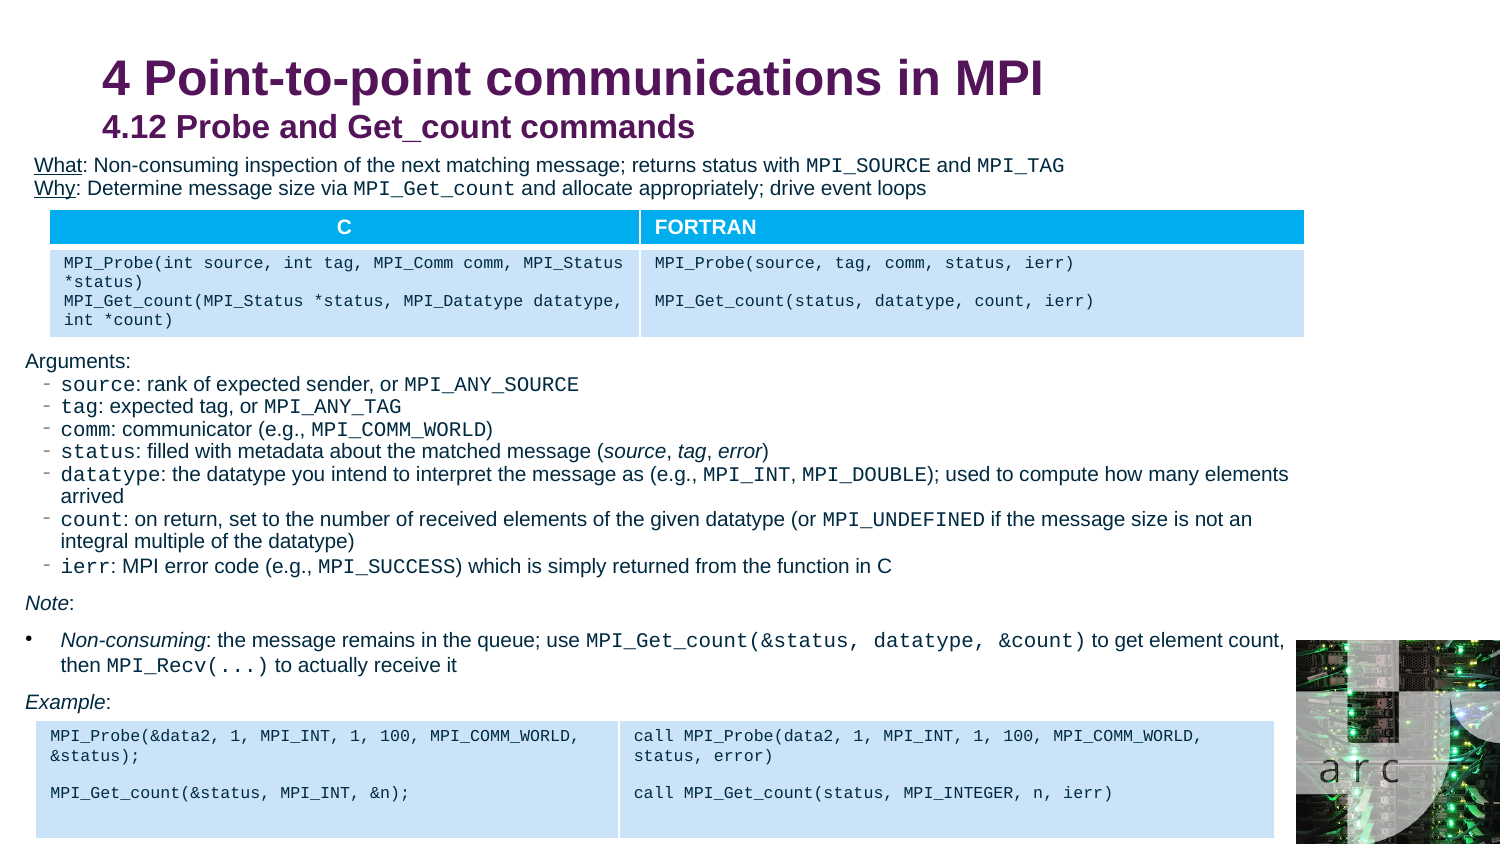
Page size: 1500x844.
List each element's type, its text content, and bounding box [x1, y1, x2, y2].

text_box What: Non-consuming inspection of the next matching message; returns status with MPI_SOURCE and MPI_TAG Why: Determine message size via MPI_Get_count and allocate appropriately; drive event loops [19, 147, 1317, 243]
table_cell MPI_Probe(source, tag, comm, status, ierr) MPI_Get_count(status, datatype, count, ierr) [641, 250, 1304, 337]
title 4 Point-to-point communications in MPI 4.12 Probe and Get_count commands [101, 45, 1399, 154]
list Arguments: source: rank of expected sender, or MPI_ANY_SOURCE tag: expected tag, or MPI_ANY_TAG comm: communicator (e.g., MPI_COMM_WORLD) status: filled with metadata about the matched message (source, tag, error) datatype: the datatype you intend to interpret the message as (e.g., MPI_INT, MPI_DOUBLE); used to compute how many elements arrived count: on return, set to the number of received elements of the given datatype (or MPI_UNDEFINED if the message size is not an integral multiple of the datatype) ierr: MPI error code (e.g., MPI_SUCCESS) which is simply returned from the function in C Note: Non-consuming: the message remains in the queue; use MPI_Get_count(&status, datatype, &count) to get element count, then MPI_Recv(...) to actually receive it Example: [25, 351, 1306, 668]
picture [1296, 640, 1500, 844]
table_cell MPI_Probe(int source, int tag, MPI_Comm comm, MPI_Status *status) MPI_Get_count(MPI_Status *status, MPI_Datatype datatype, int *count) [50, 250, 639, 337]
table_header call MPI_Probe(data2, 1, MPI_INT, 1, 100, MPI_COMM_WORLD, status, error) call MPI_Get_count(status, MPI_INTEGER, n, ierr) [620, 721, 1274, 838]
table_header MPI_Probe(&data2, 1, MPI_INT, 1, 100, MPI_COMM_WORLD, &status); MPI_Get_count(&status, MPI_INT, &n); [36, 721, 618, 838]
